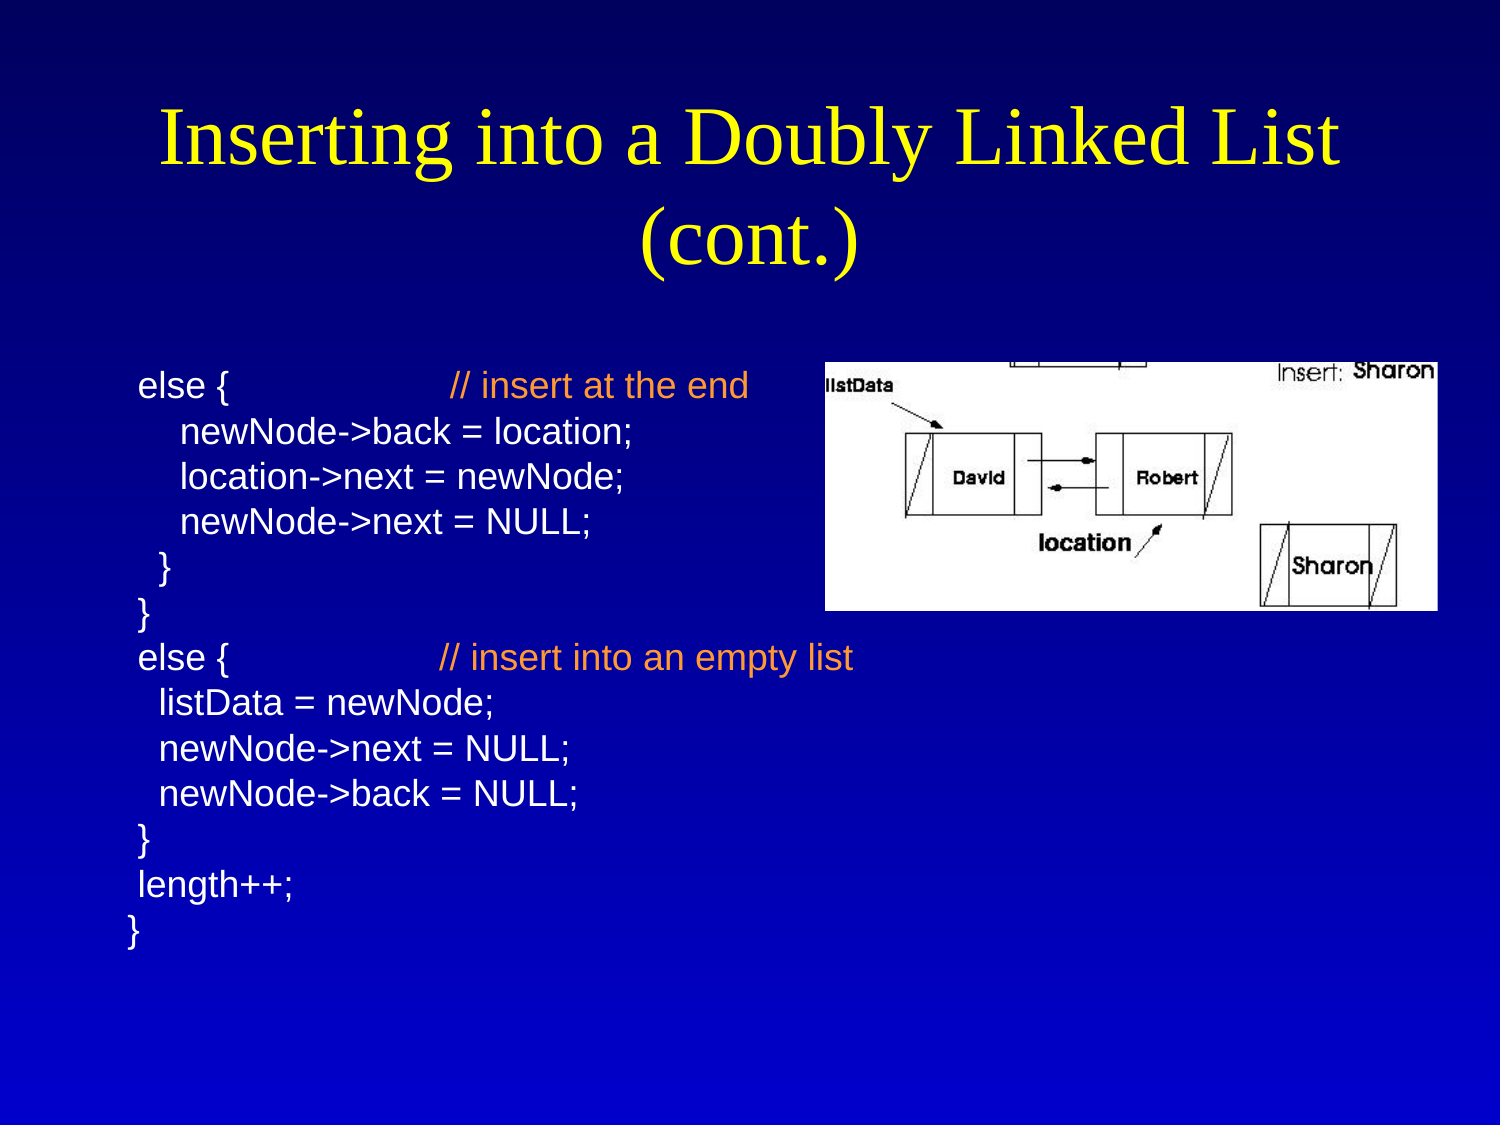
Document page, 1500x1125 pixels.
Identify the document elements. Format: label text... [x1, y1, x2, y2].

list else { // insert at the end newNode->back = location; location->next = newNode; newNode->next = NULL; } } else { // insert into an empty list listData = newNode; newNode->next = NULL; newNode->back = NULL; } length++; } [112, 362, 1388, 1000]
picture [825, 362, 1438, 611]
title Inserting into a Doubly Linked List (cont.) [112, 137, 1388, 225]
